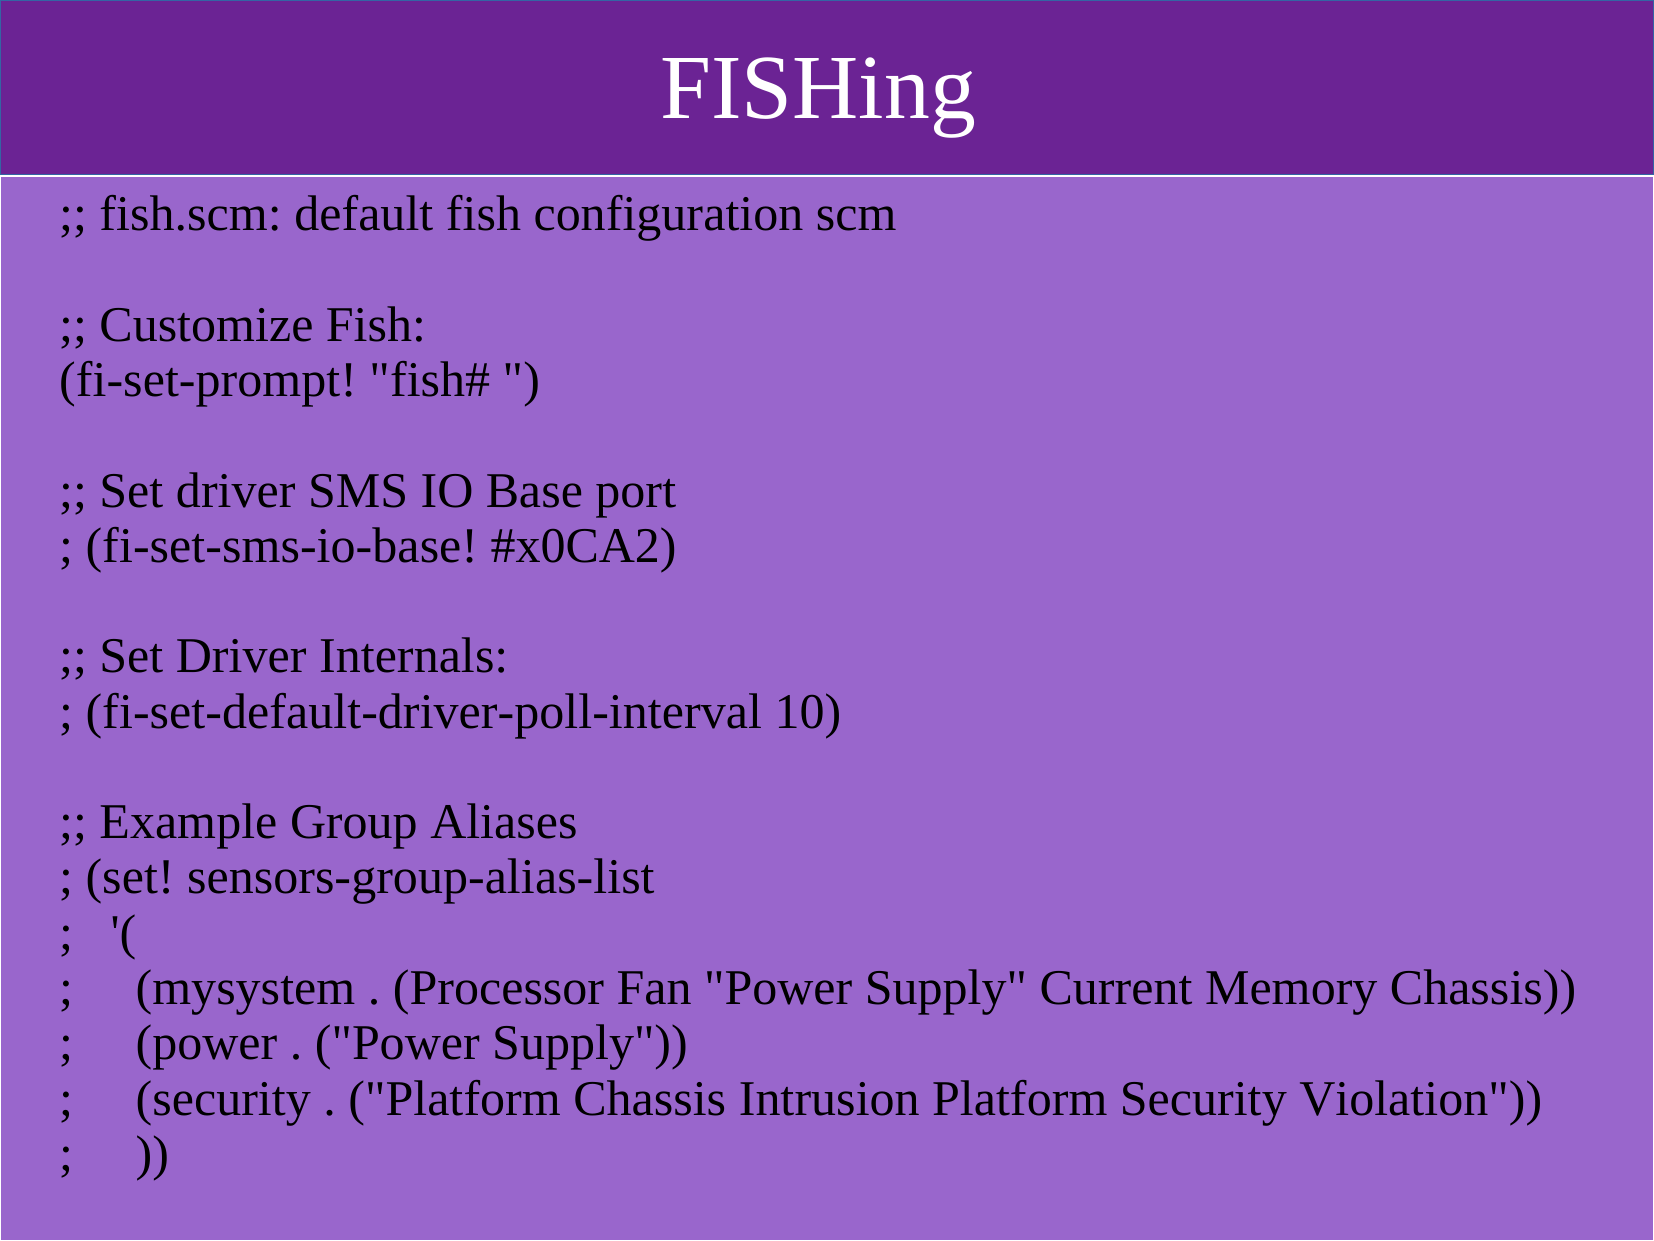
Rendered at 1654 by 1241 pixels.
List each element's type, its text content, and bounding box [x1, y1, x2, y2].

text_box ;; fish.scm: default fish configuration scm ;; Customize Fish: (fi-set-prompt! "fish# ") ;; Set driver SMS IO Base port ; (fi-set-sms-io-base! #x0CA2) ;; Set Driver Internals: ; (fi-set-default-driver-poll-interval 10) ;; Example Group Aliases ; (set! sensors-group-alias-list ; '( ; (mysystem . (Processor Fan "Power Supply" Current Memory Chassis)) ; (power . ("Power Supply")) ; (security . ("Platform Chassis Intrusion Platform Security Violation")) ; )) [59, 186, 1578, 1182]
title FISHing [112, 0, 1525, 175]
